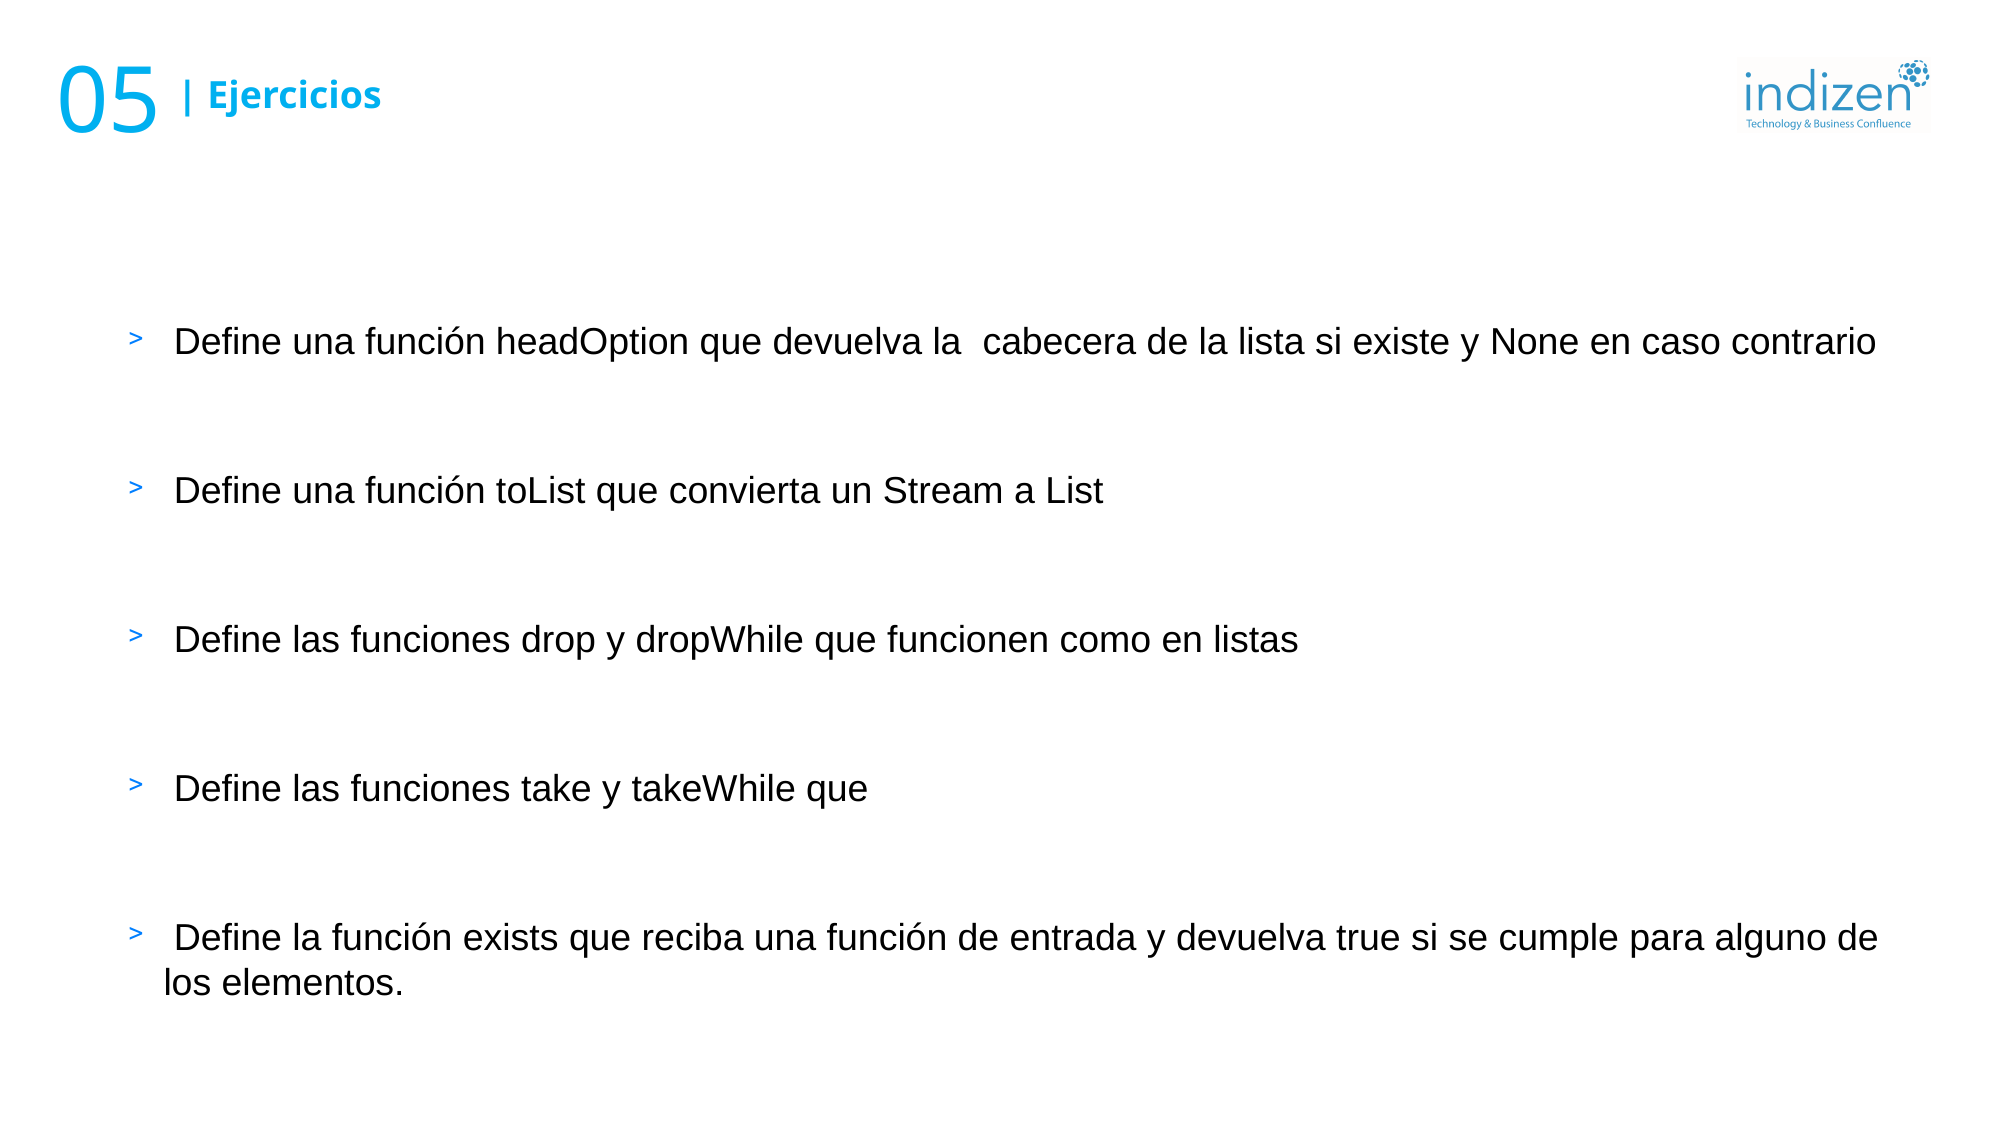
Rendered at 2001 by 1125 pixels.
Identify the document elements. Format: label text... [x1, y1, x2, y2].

list Define una función headOption que devuelva la cabecera de la lista si existe y None en caso contrario Define una función toList que convierta un Stream a List Define las funciones drop y dropWhile que funcionen como en listas Define las funciones take y takeWhile que Define la función exists que reciba una función de entrada y devuelva true si se cumple para alguno de los elementos. [128, 314, 1891, 1080]
text_box | Ejercicios [157, 60, 1276, 126]
text_box 05 [69, 72, 96, 126]
picture [1737, 57, 1931, 133]
text_box 05 [41, 45, 1392, 127]
